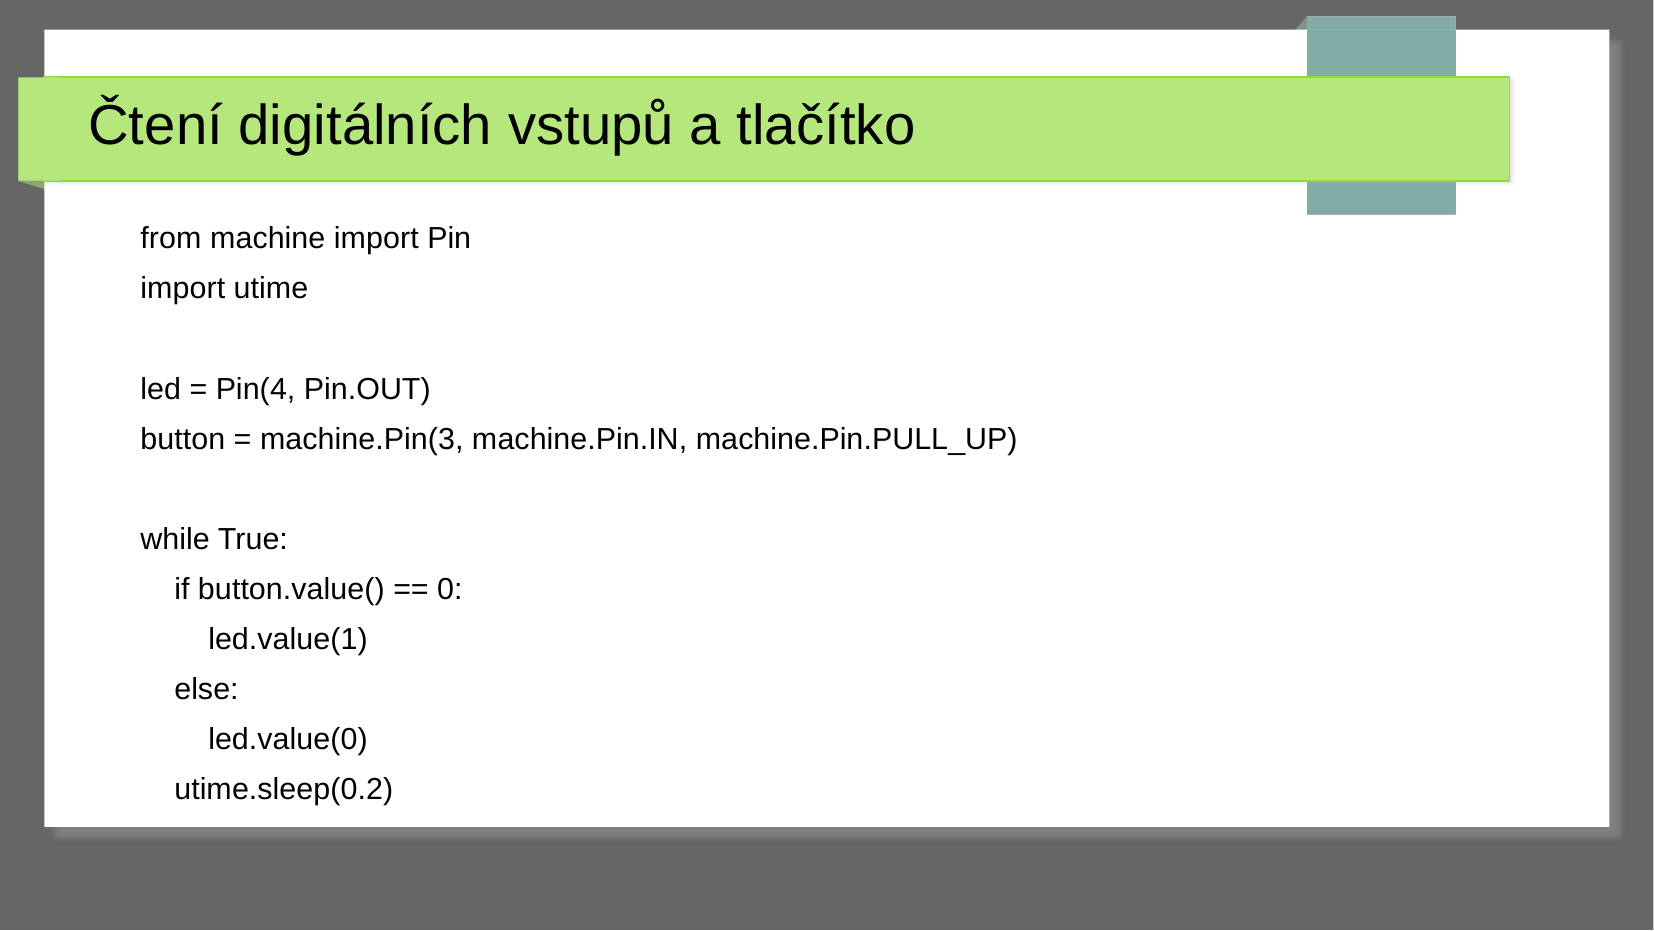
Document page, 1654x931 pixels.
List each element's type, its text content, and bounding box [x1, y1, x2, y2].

title Čtení digitálních vstupů a tlačítko [88, 73, 1506, 178]
list from machine import Pin import utime led = Pin(4, Pin.OUT) button = machine.Pin(3, machine.Pin.IN, machine.Pin.PULL_UP) while True: if button.value() == 0: led.value(1) else: led.value(0) utime.sleep(0.2) [88, 221, 1565, 813]
